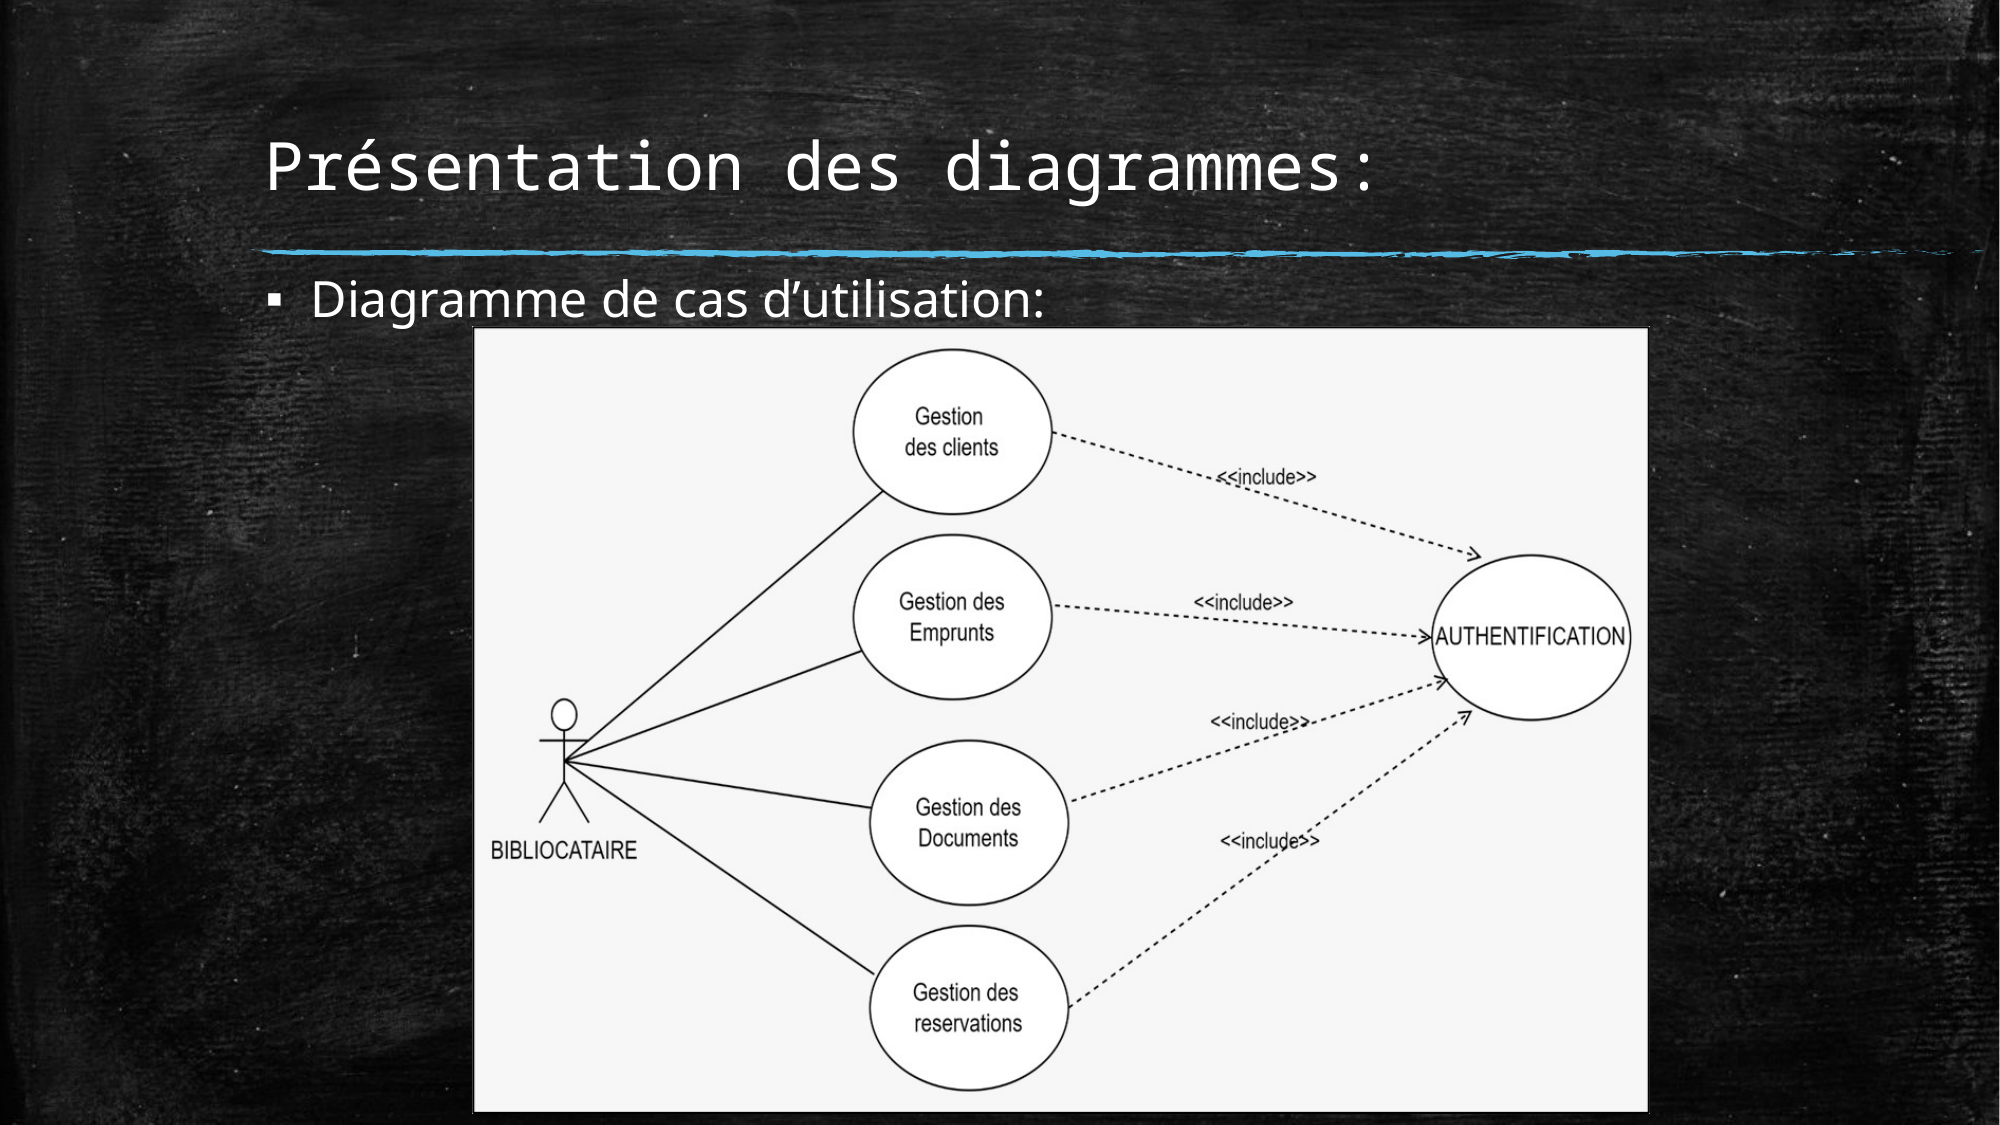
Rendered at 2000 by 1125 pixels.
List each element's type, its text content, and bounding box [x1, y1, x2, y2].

picture [472, 326, 1650, 1114]
list Diagramme de cas d’utilisation: [250, 267, 1840, 376]
title Présentation des diagrammes: [249, 45, 1788, 213]
